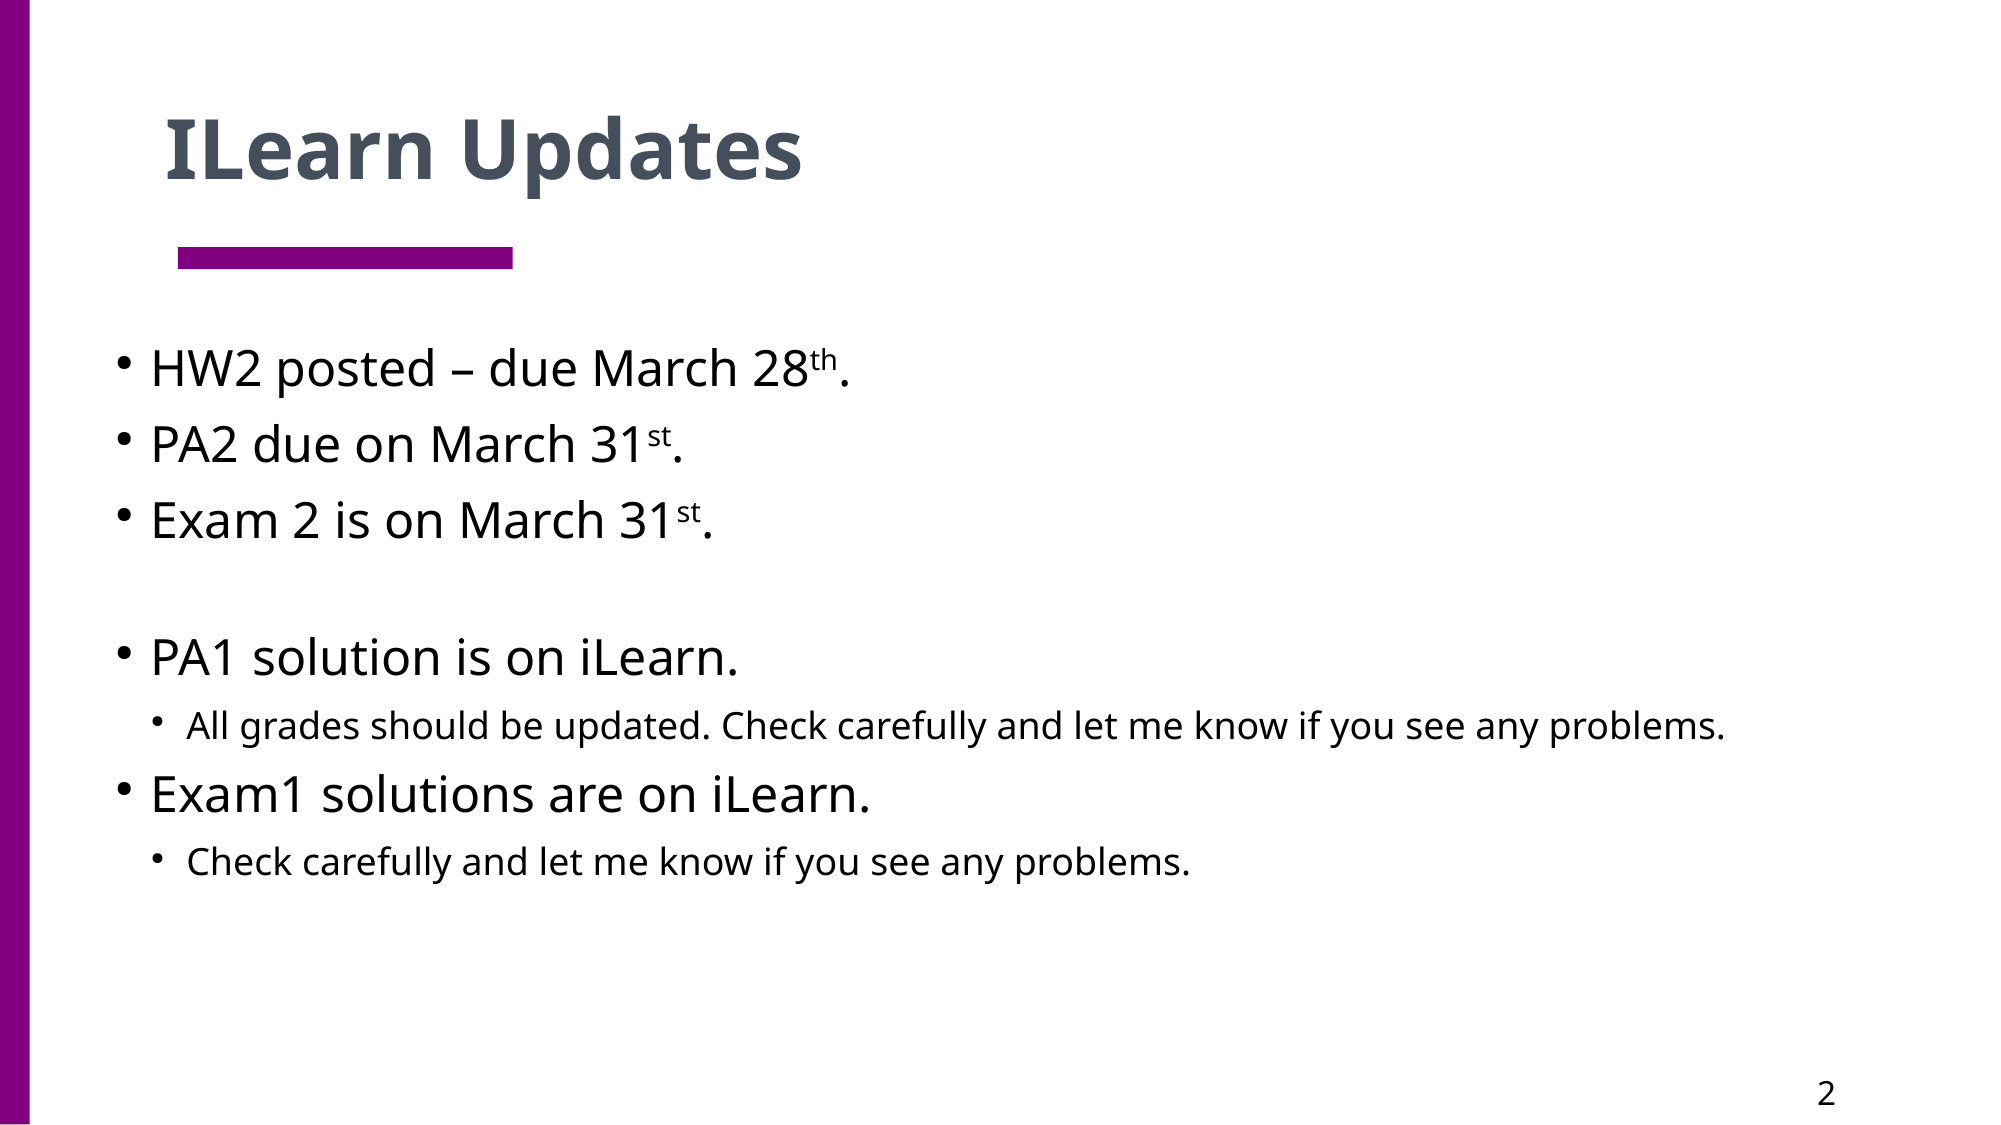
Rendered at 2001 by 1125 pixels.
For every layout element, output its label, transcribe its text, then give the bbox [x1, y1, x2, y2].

text_box HW2 posted – due March 28th. PA2 due on March 31st. Exam 2 is on March 31st. PA1 solution is on iLearn. All grades should be updated. Check carefully and let me know if you see any problems. Exam1 solutions are on iLearn. Check carefully and let me know if you see any problems. [100, 329, 2000, 1002]
text_box ILearn Updates [151, 0, 1849, 212]
